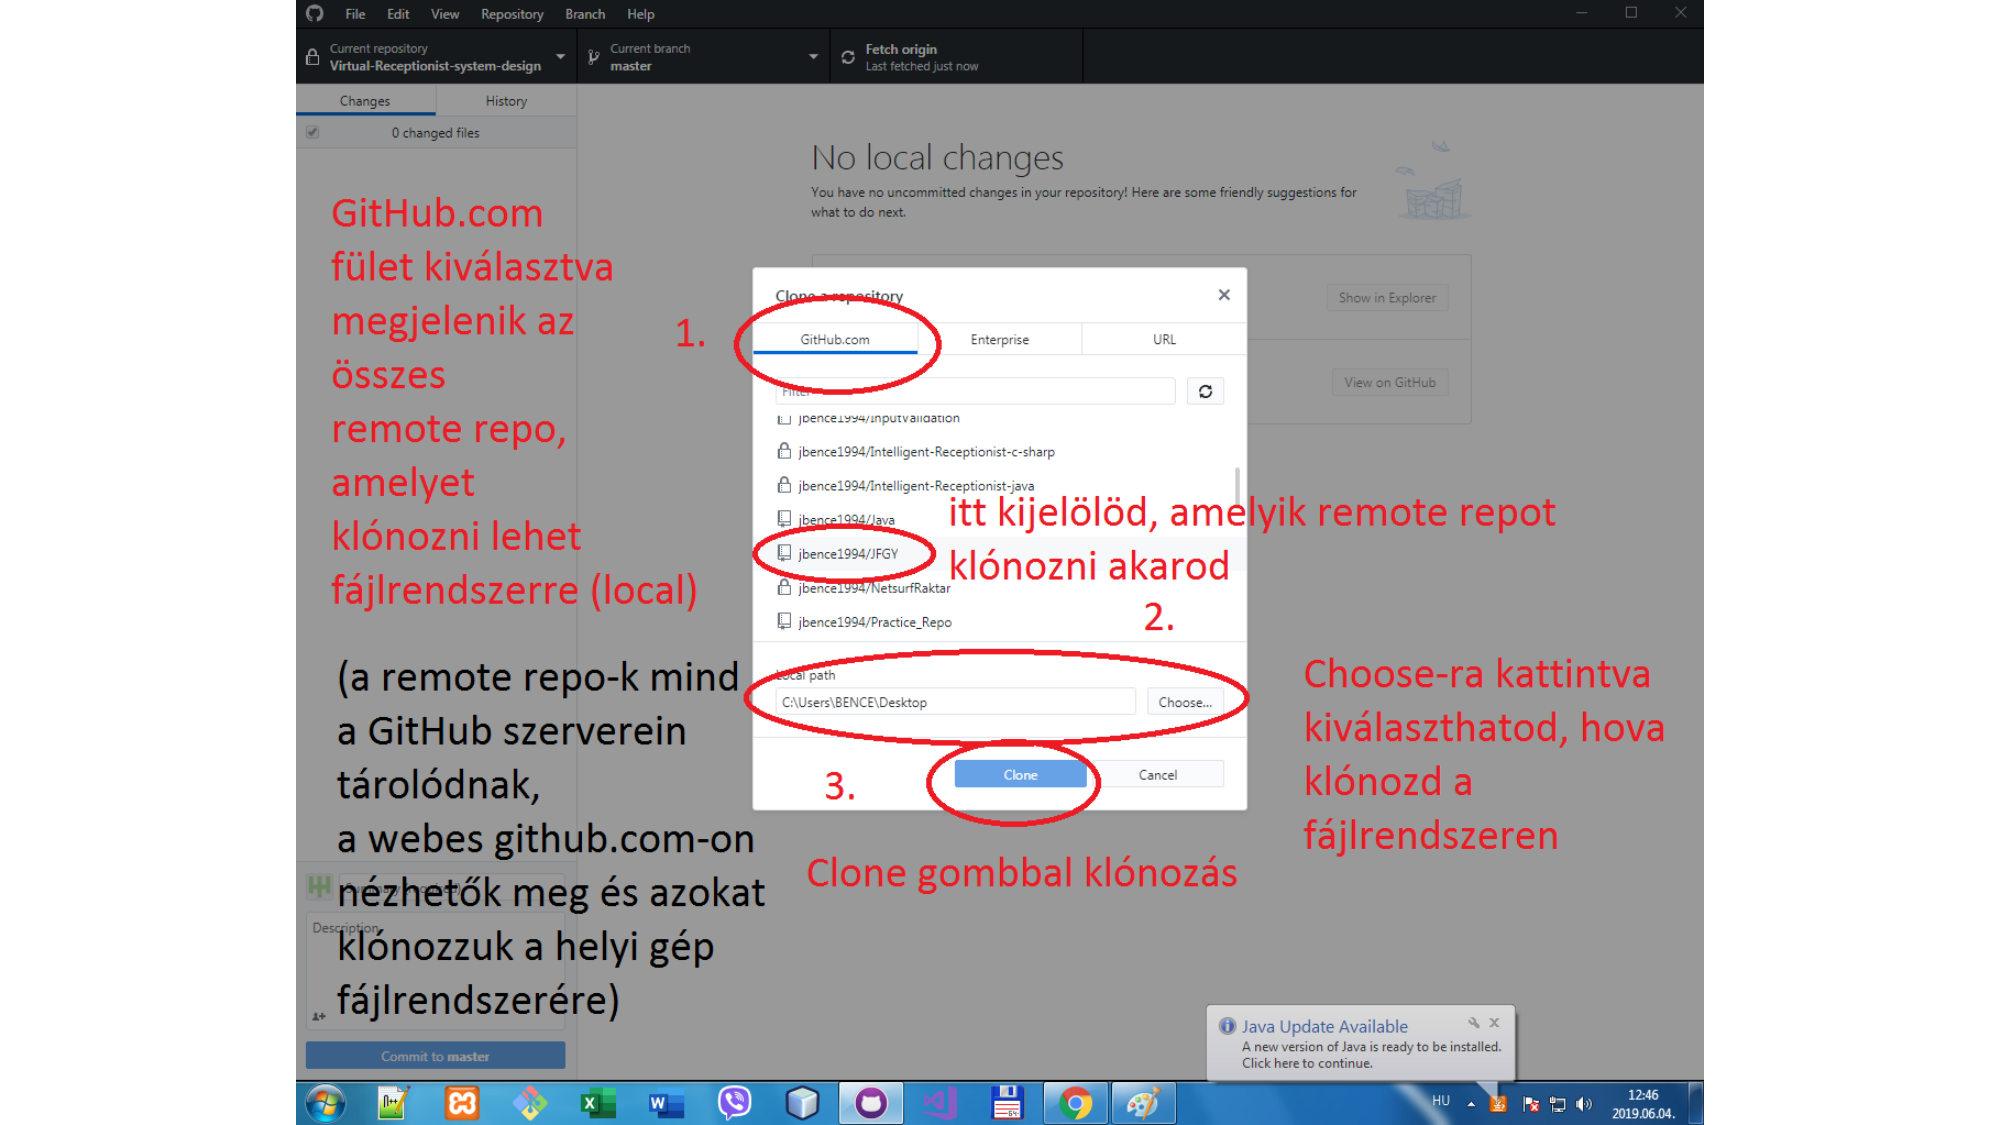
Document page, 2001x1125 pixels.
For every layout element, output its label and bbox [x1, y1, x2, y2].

picture [296, 0, 1704, 1125]
